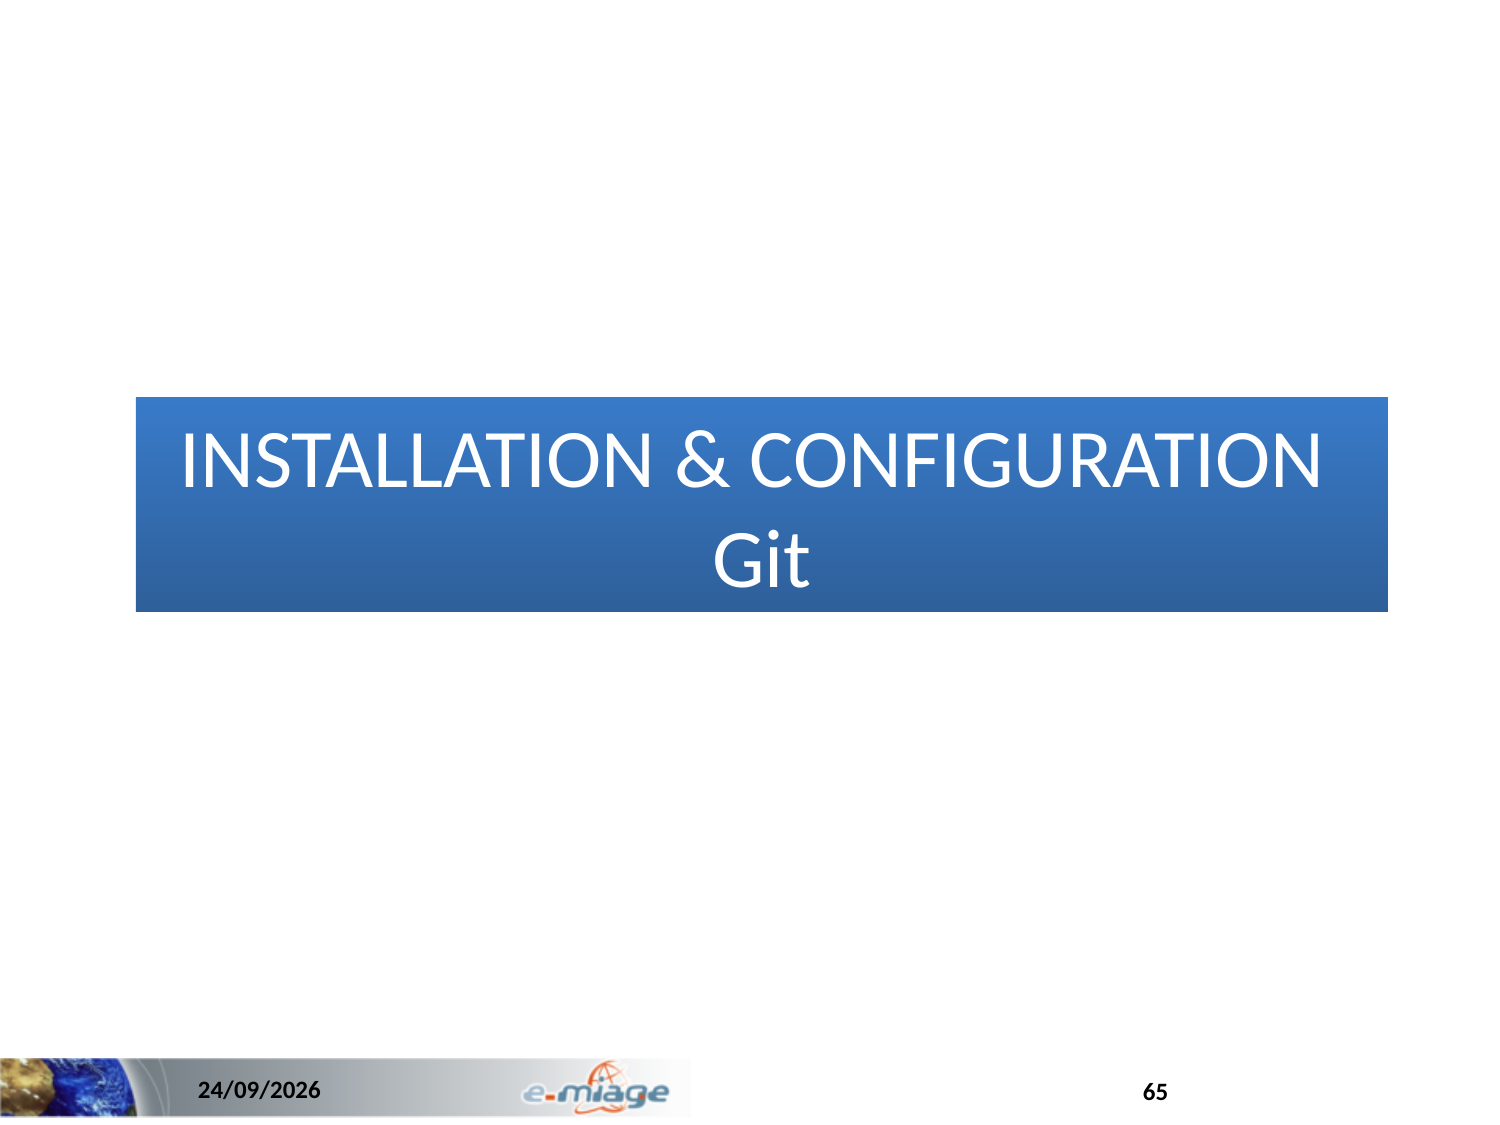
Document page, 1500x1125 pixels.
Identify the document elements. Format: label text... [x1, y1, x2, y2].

picture [0, 1058, 691, 1118]
text_box INSTALLATION & CONFIGURATION Git [135, 397, 1388, 612]
